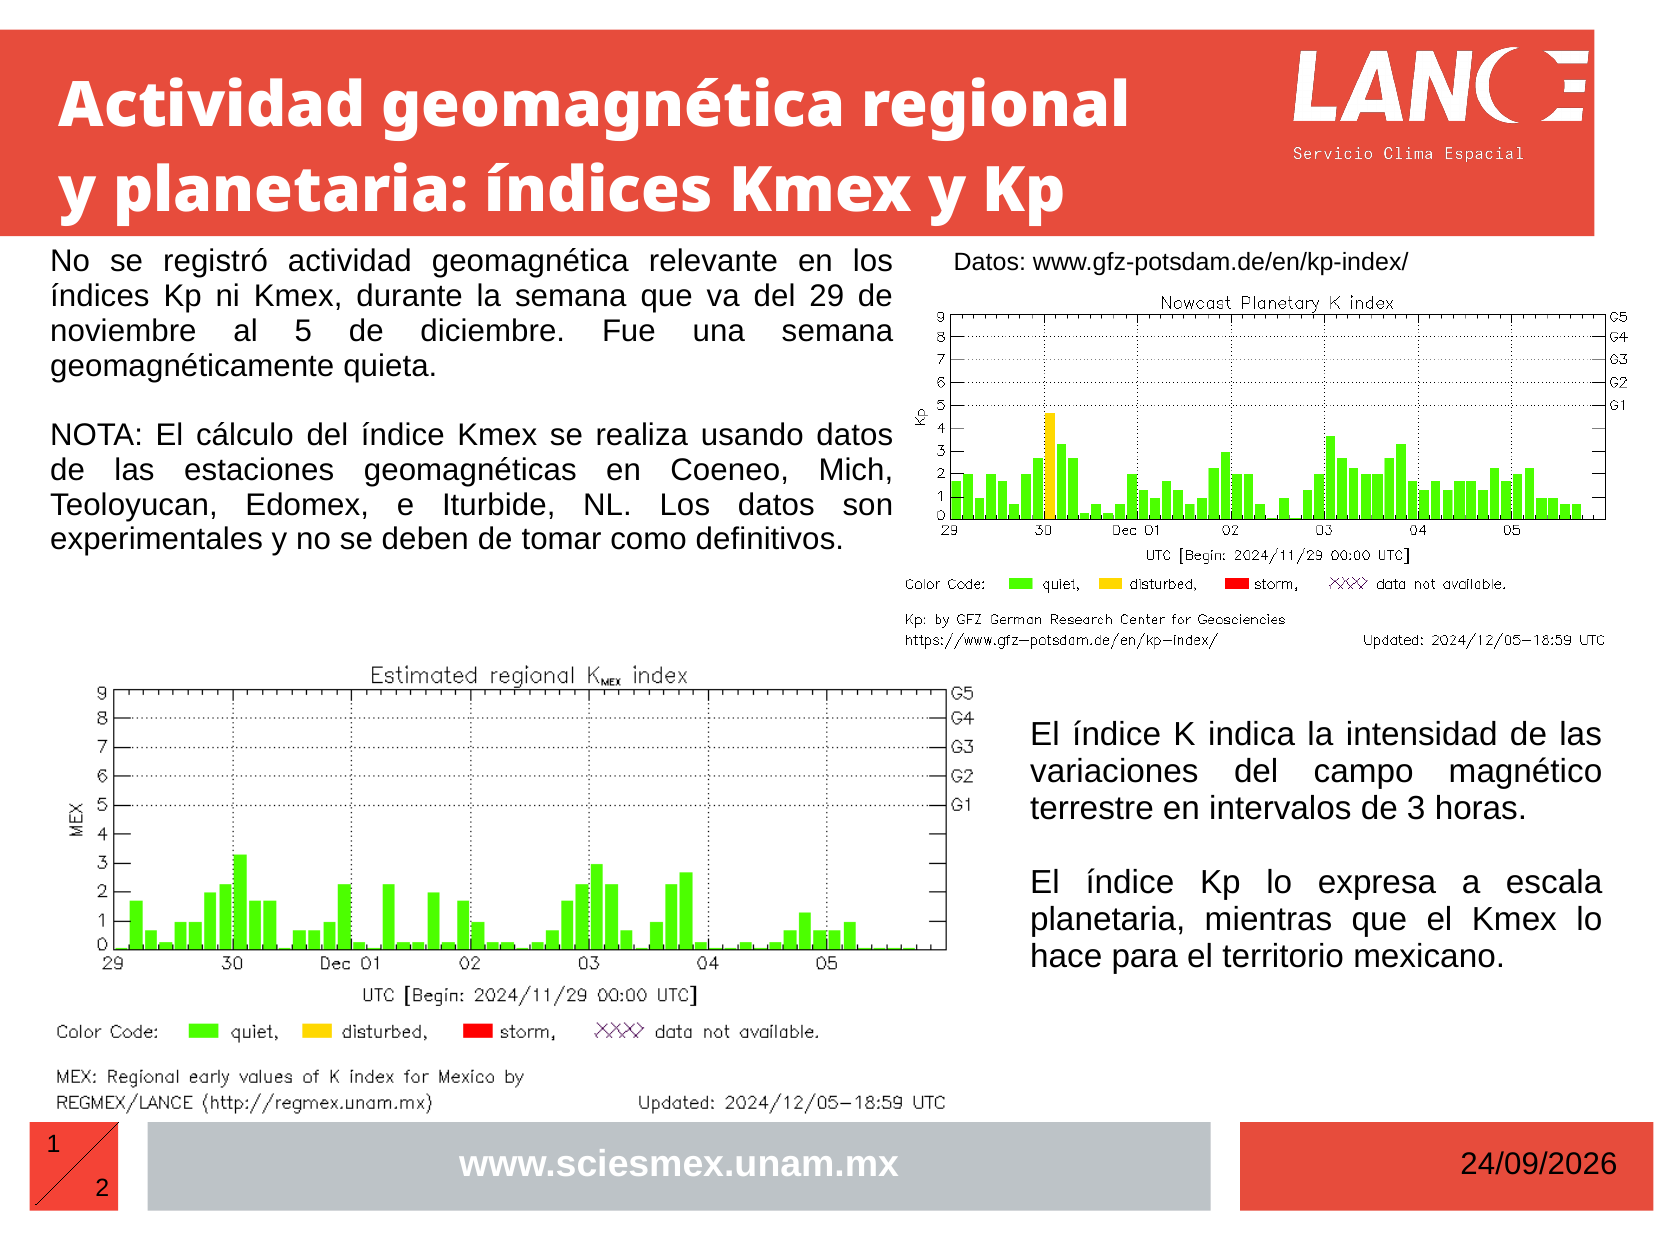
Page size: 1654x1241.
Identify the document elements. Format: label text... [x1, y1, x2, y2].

text_box 05/12/2024 [1424, 1122, 1654, 1205]
text_box 2 [35, 1151, 125, 1209]
text_box Datos: www.gfz-potsdam.de/en/kp-index/ [938, 240, 1436, 277]
text_box El índice K indica la intensidad de las variaciones del campo magnético terrestre en intervalos de 3 horas. El índice Kp lo expresa a escala planetaria, mientras que el Kmex lo hace para el territorio mexicano. [1015, 707, 1619, 1052]
text_box No se registró actividad geomagnética relevante en los índices Kp ni Kmex, durante la semana que va del 29 de noviembre al 5 de diciembre. Fue una semana geomagnéticamente quieta. NOTA: El cálculo del índice Kmex se realiza usando datos de las estaciones geomagnéticas en Coeneo, Mich, Teoloyucan, Edomex, e Iturbide, NL. Los datos son experimentales y no se deben de tomar como definitivos. [35, 236, 910, 770]
title Actividad geomagnética regional y planetaria: índices Kmex y Kp [59, 59, 1312, 207]
text_box <número> [31, 1122, 176, 1170]
picture [1293, 47, 1589, 162]
text_box www.sciesmex.unam.mx [153, 1122, 1205, 1205]
picture [47, 277, 1642, 1116]
